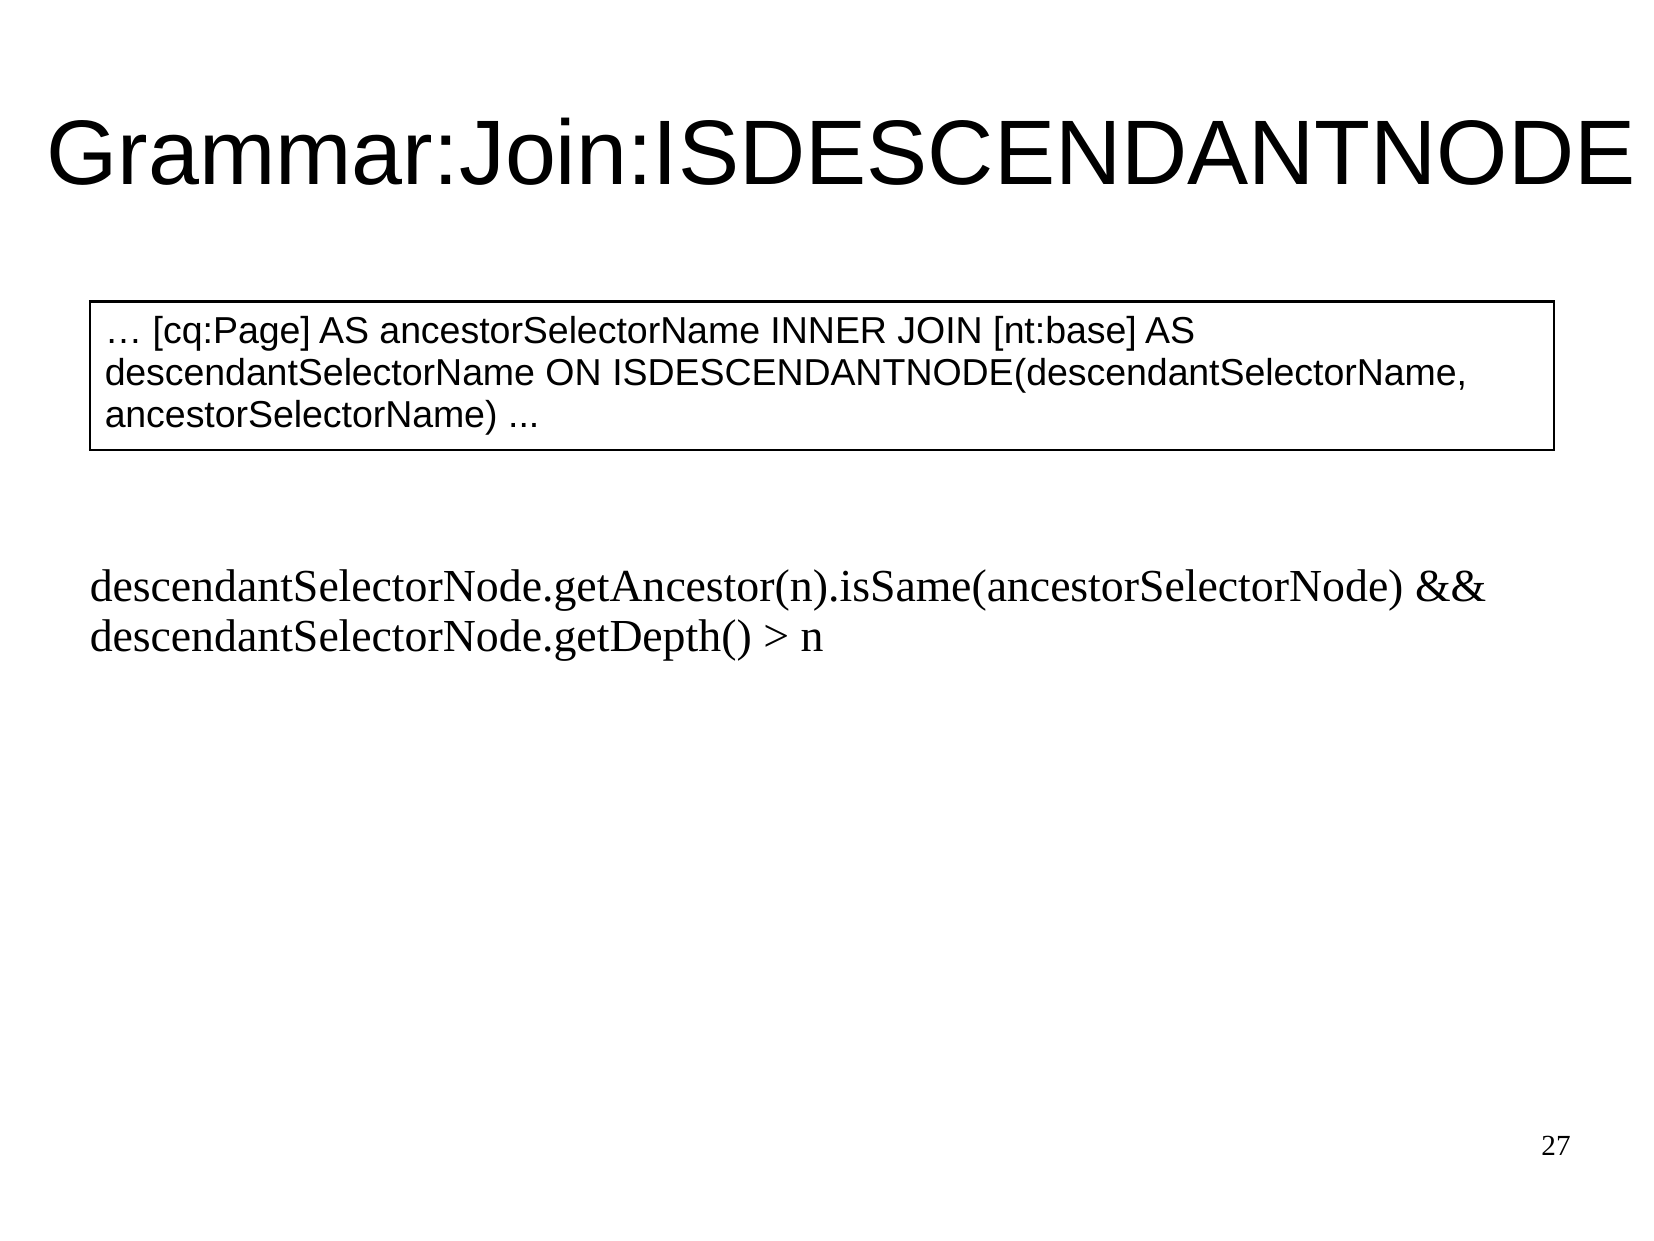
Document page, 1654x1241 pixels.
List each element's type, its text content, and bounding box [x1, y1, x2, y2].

text_box descendantSelectorNode.getAncestor(n).isSame(ancestorSelectorNode) && descendantSelectorNode.getDepth() > n [75, 553, 1546, 761]
table_header … [cq:Page] AS ancestorSelectorName INNER JOIN [nt:base] AS descendantSelectorName ON ISDESCENDANTNODE(descendantSelectorName, ancestorSelectorName) ... [91, 303, 1553, 449]
title Grammar:Join:ISDESCENDANTNODE [30, 49, 1654, 257]
